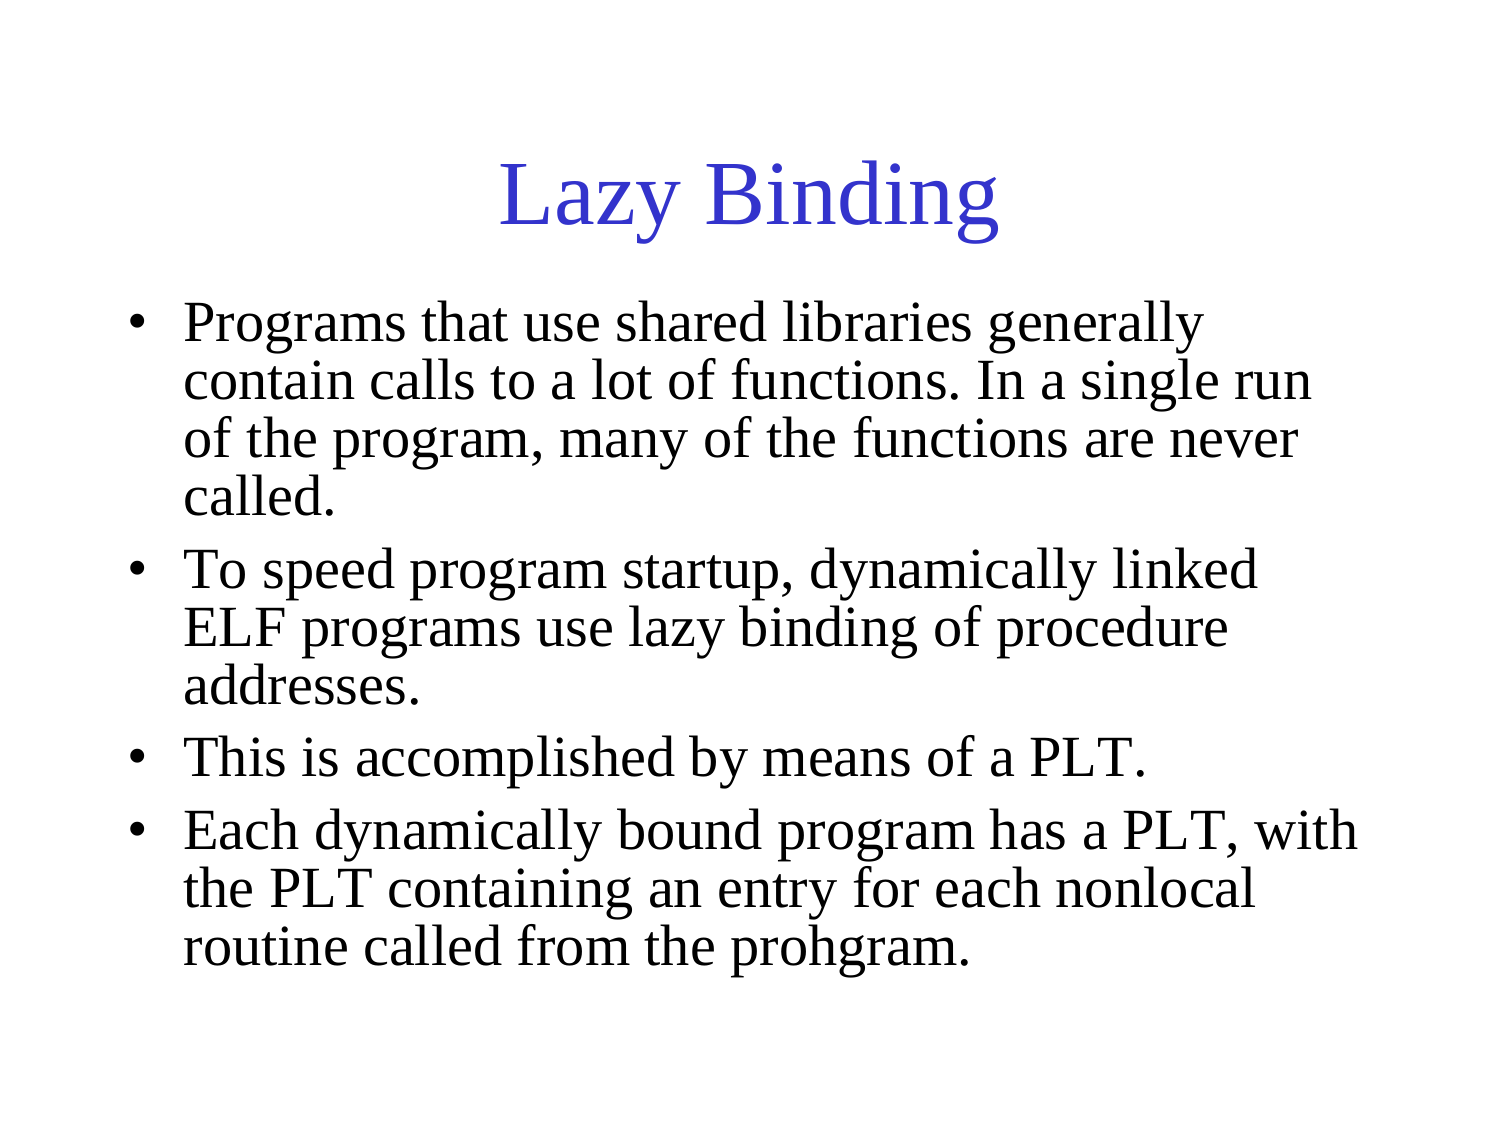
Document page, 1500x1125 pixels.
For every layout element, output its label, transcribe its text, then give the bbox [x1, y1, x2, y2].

title Lazy Binding [112, 99, 1388, 287]
list Programs that use shared libraries generally contain calls to a lot of functions. In a single run of the program, many of the functions are never called. To speed program startup, dynamically linked ELF programs use lazy binding of procedure addresses. This is accomplished by means of a PLT. Each dynamically bound program has a PLT, with the PLT containing an entry for each nonlocal routine called from the prohgram. [112, 287, 1388, 1039]
